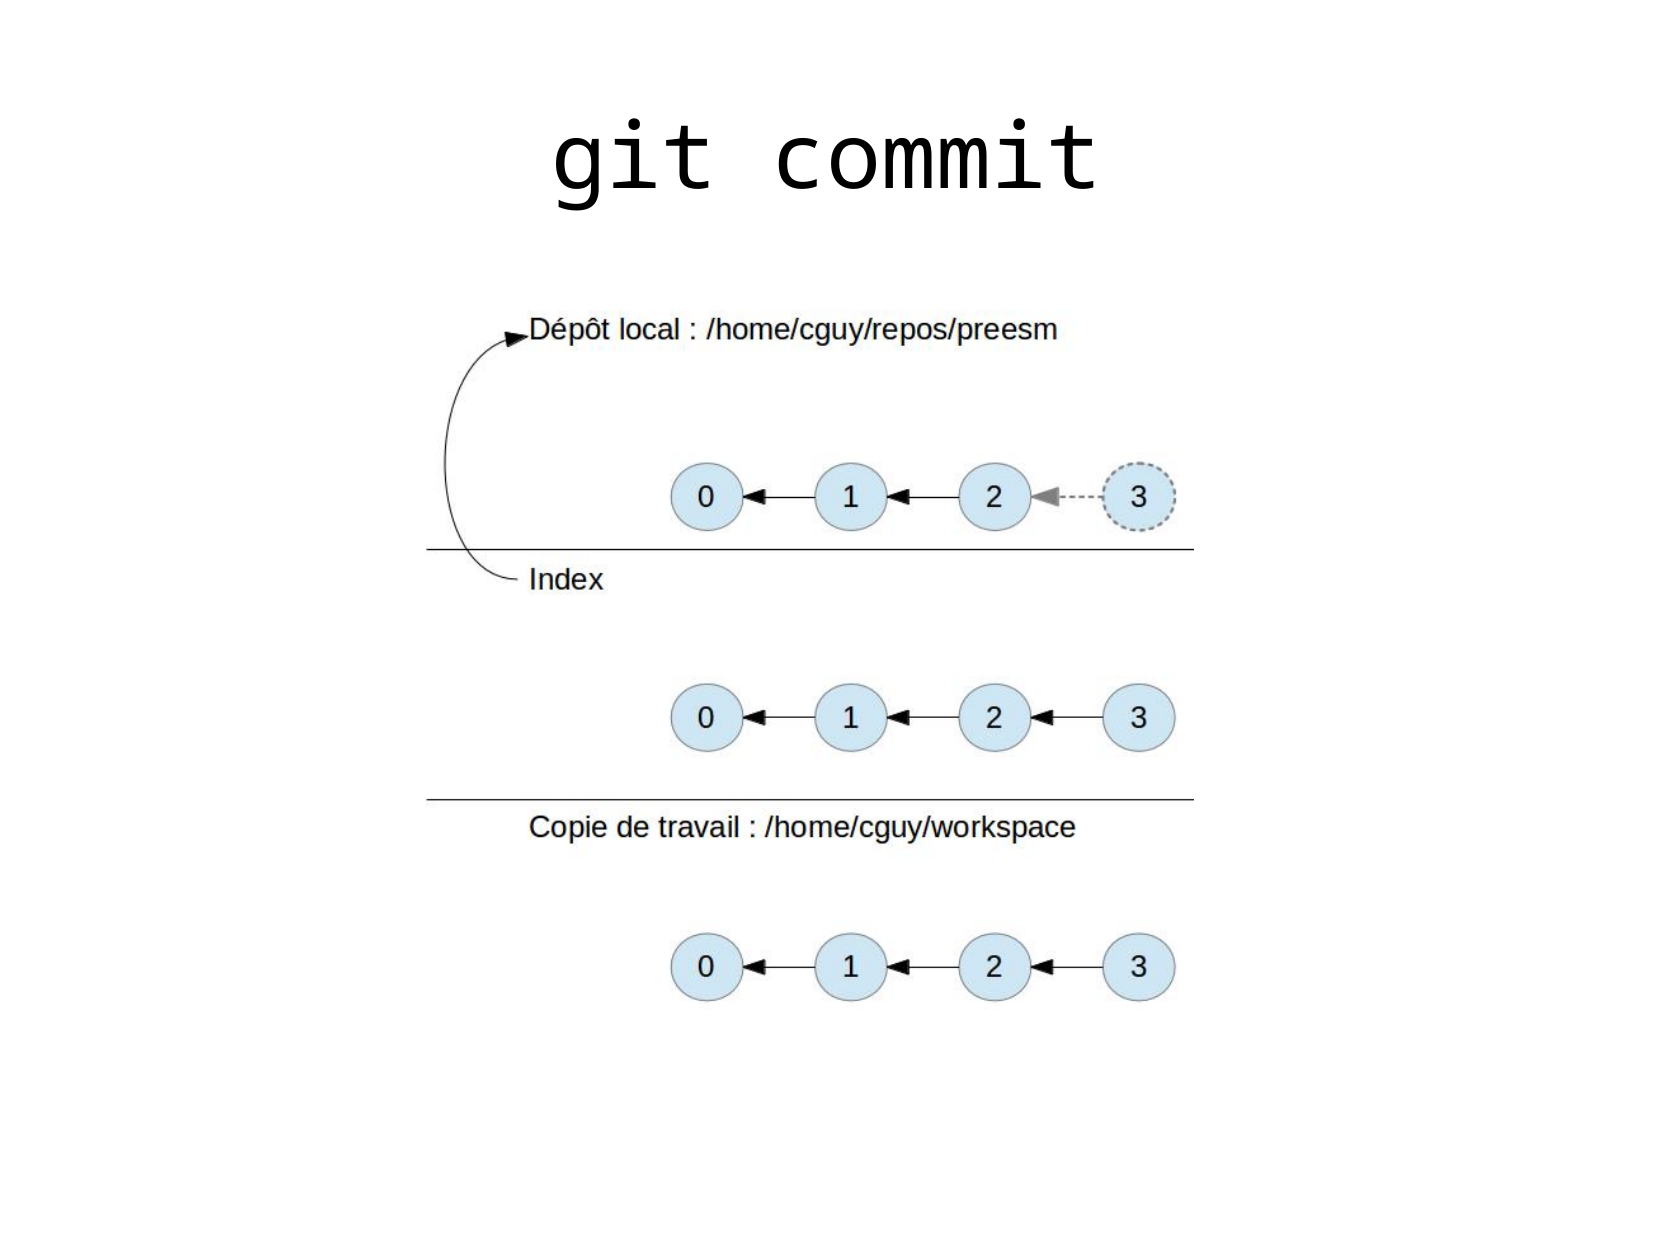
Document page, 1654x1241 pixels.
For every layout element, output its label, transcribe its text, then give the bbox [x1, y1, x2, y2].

title git commit [82, 49, 1571, 257]
picture [426, 290, 1194, 1010]
